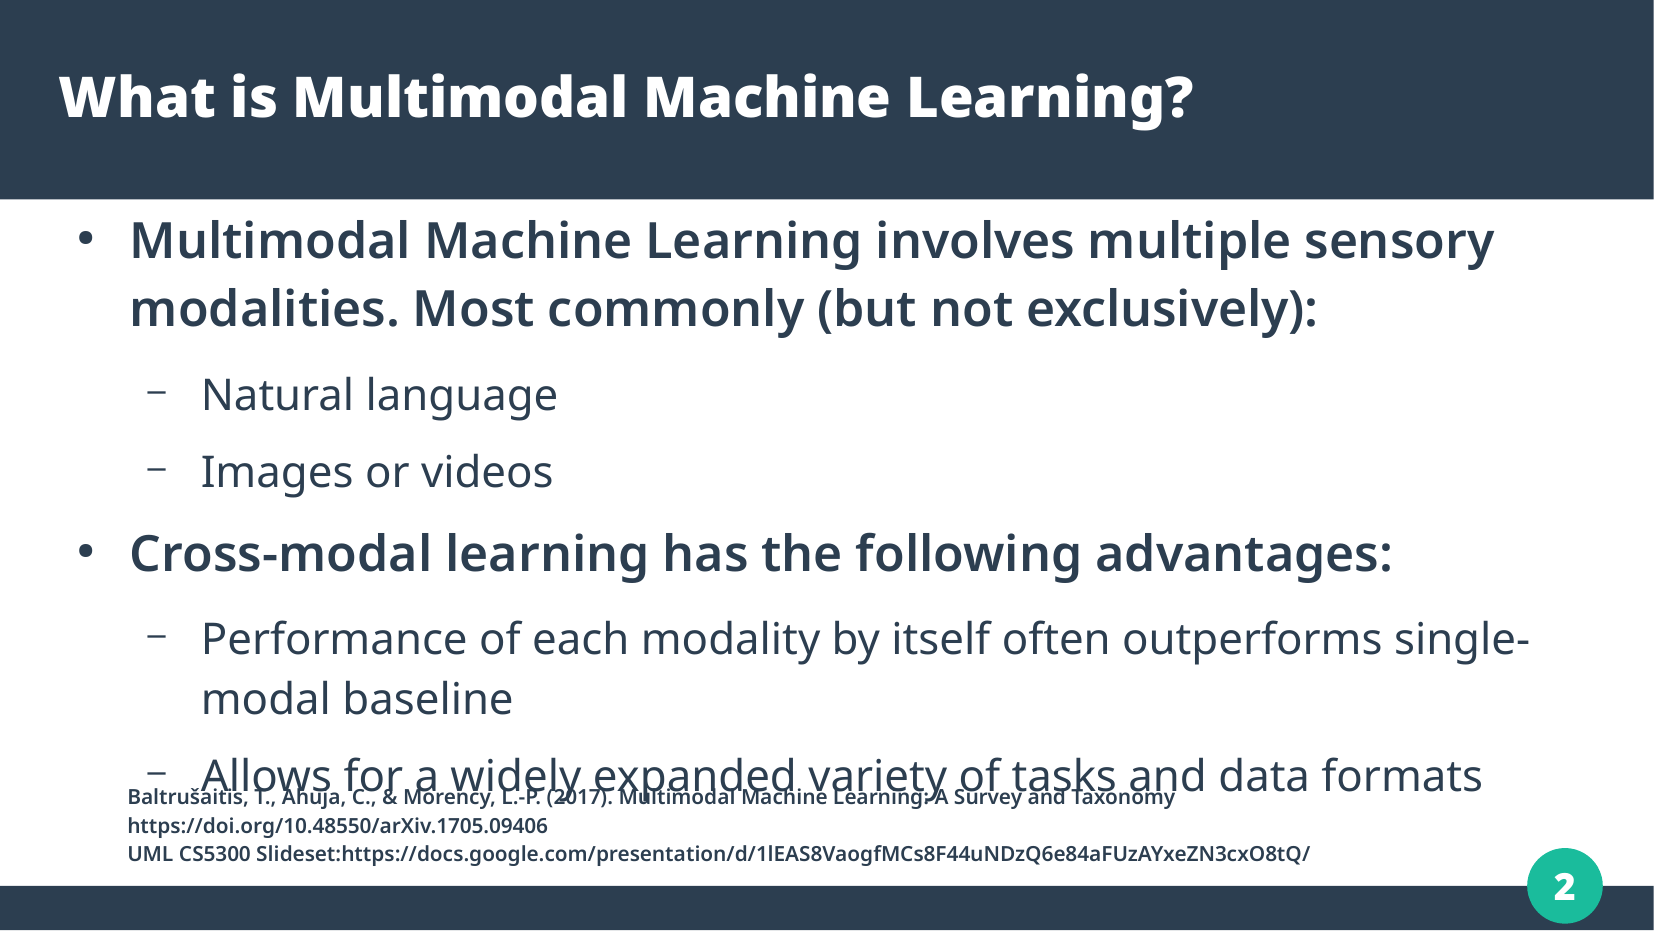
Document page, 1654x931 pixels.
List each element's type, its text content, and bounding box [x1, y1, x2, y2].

title What is Multimodal Machine Learning? [59, 37, 1595, 155]
text_box Baltrušaitis, T., Ahuja, C., & Morency, L.-P. (2017). Multimodal Machine Learning: A Survey and Taxonomy https://doi.org/10.48550/arXiv.1705.09406 UML CS5300 Slideset:https://docs.google.com/presentation/d/1lEAS8VaogfMCs8F44uNDzQ6e84aFUzAYxeZN3cxO8tQ/ [112, 787, 1533, 863]
list Multimodal Machine Learning involves multiple sensory modalities. Most commonly (but not exclusively): Natural language Images or videos Cross-modal learning has the following advantages: Performance of each modality by itself often outperforms single-modal baseline Allows for a widely expanded variety of tasks and data formats [59, 204, 1576, 826]
